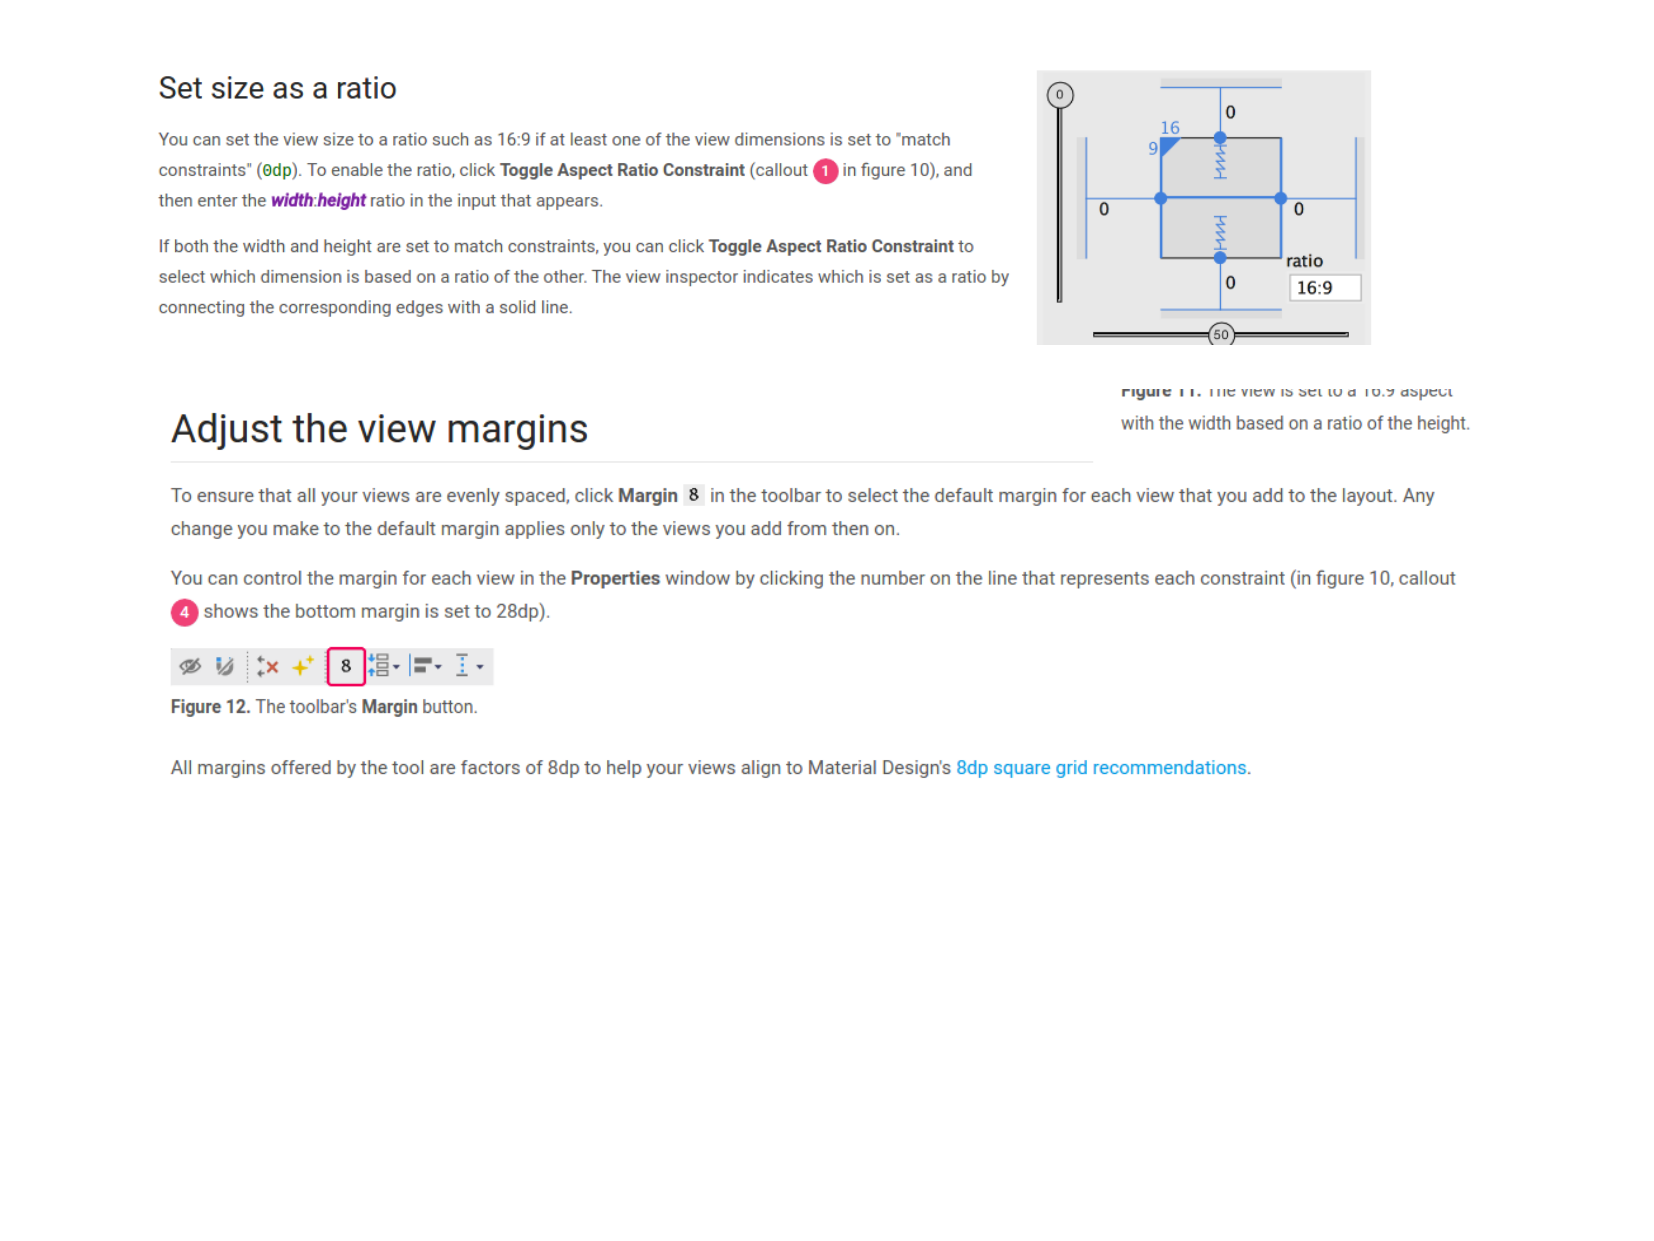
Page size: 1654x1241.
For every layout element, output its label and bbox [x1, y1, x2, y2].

picture [127, 47, 1465, 345]
picture [129, 389, 1479, 820]
